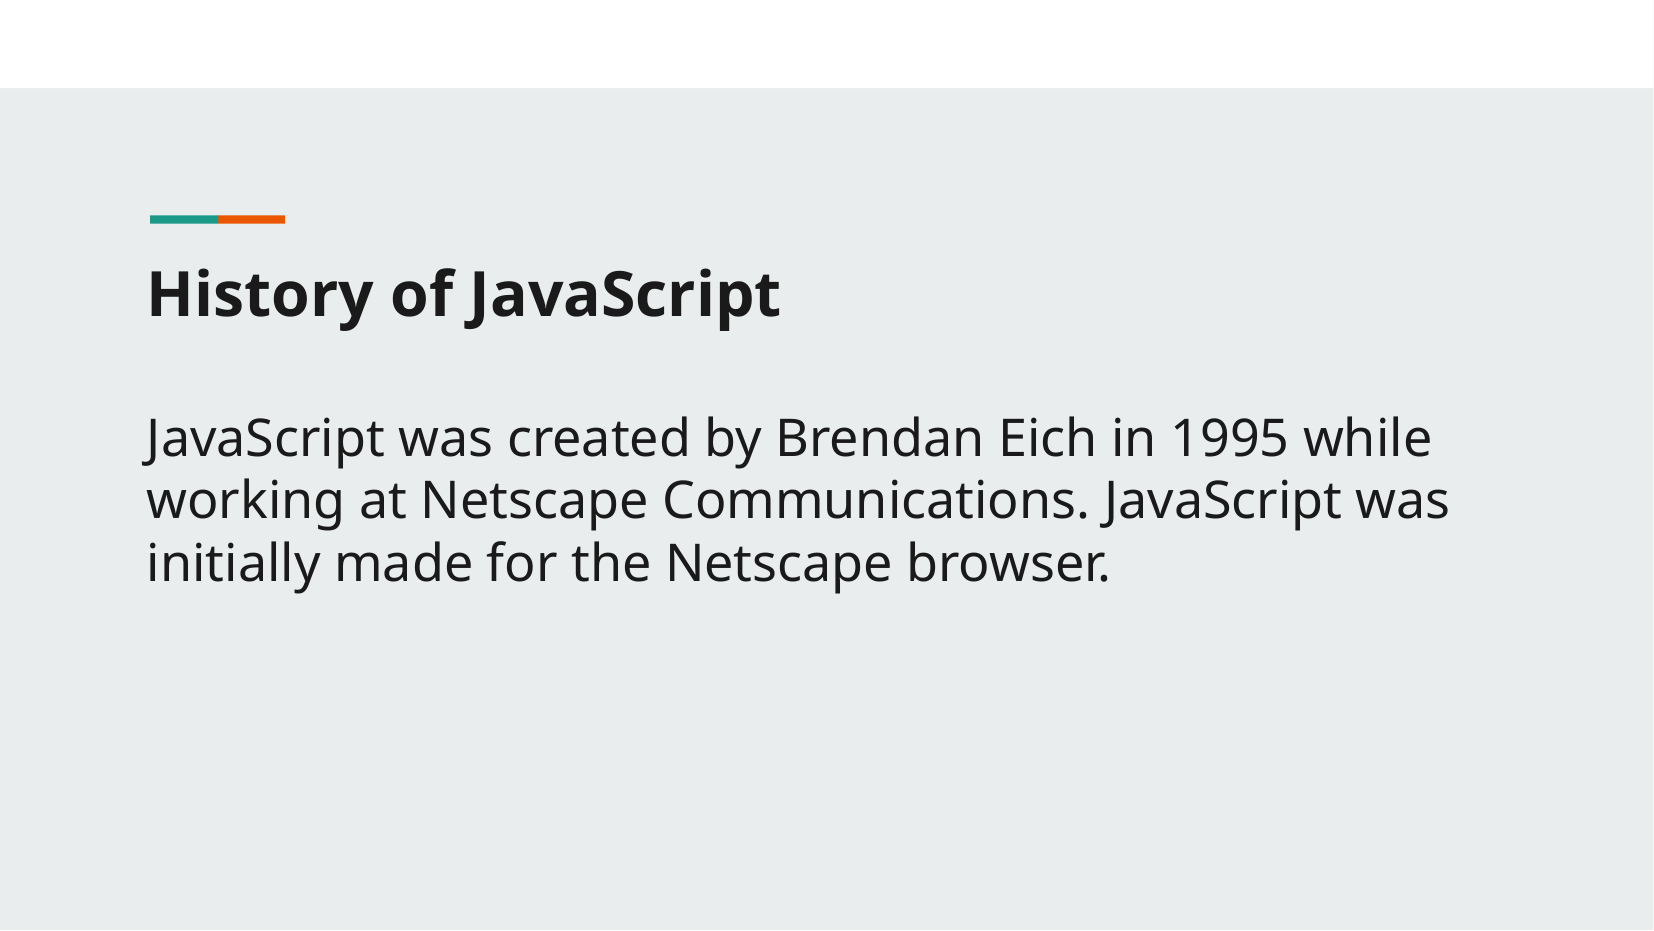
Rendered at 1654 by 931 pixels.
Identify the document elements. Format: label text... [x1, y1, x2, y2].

title History of JavaScript JavaScript was created by Brendan Eich in 1995 while working at Netscape Communications. JavaScript was initially made for the Netscape browser. [131, 239, 1523, 541]
